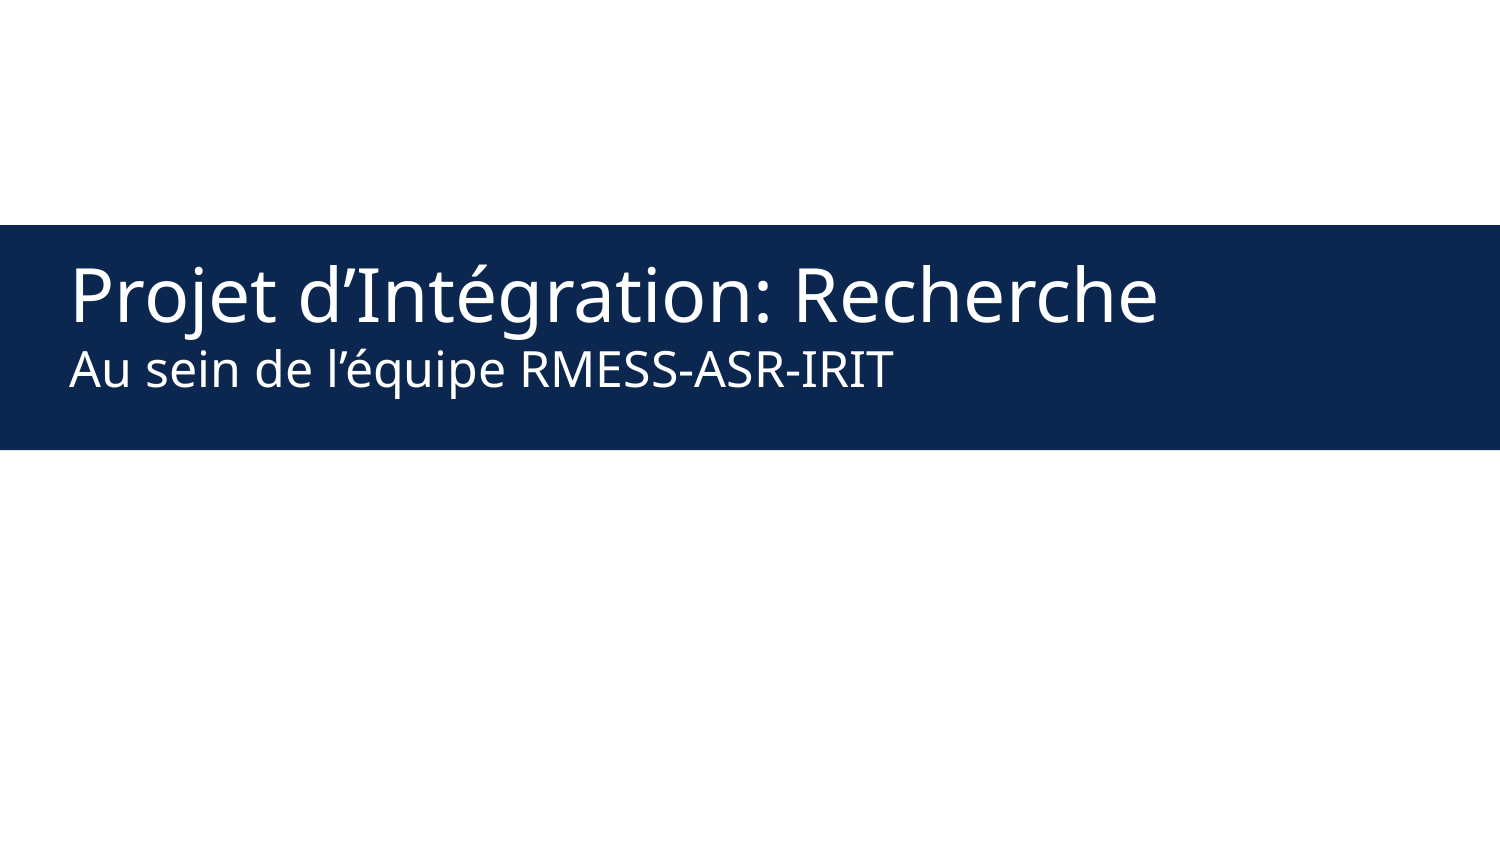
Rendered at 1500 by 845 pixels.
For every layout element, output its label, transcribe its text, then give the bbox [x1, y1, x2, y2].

title Projet d’Intégration: Recherche Au sein de l’équipe RMESS-ASR-IRIT [69, 120, 1409, 413]
text_box [0, 225, 1500, 451]
